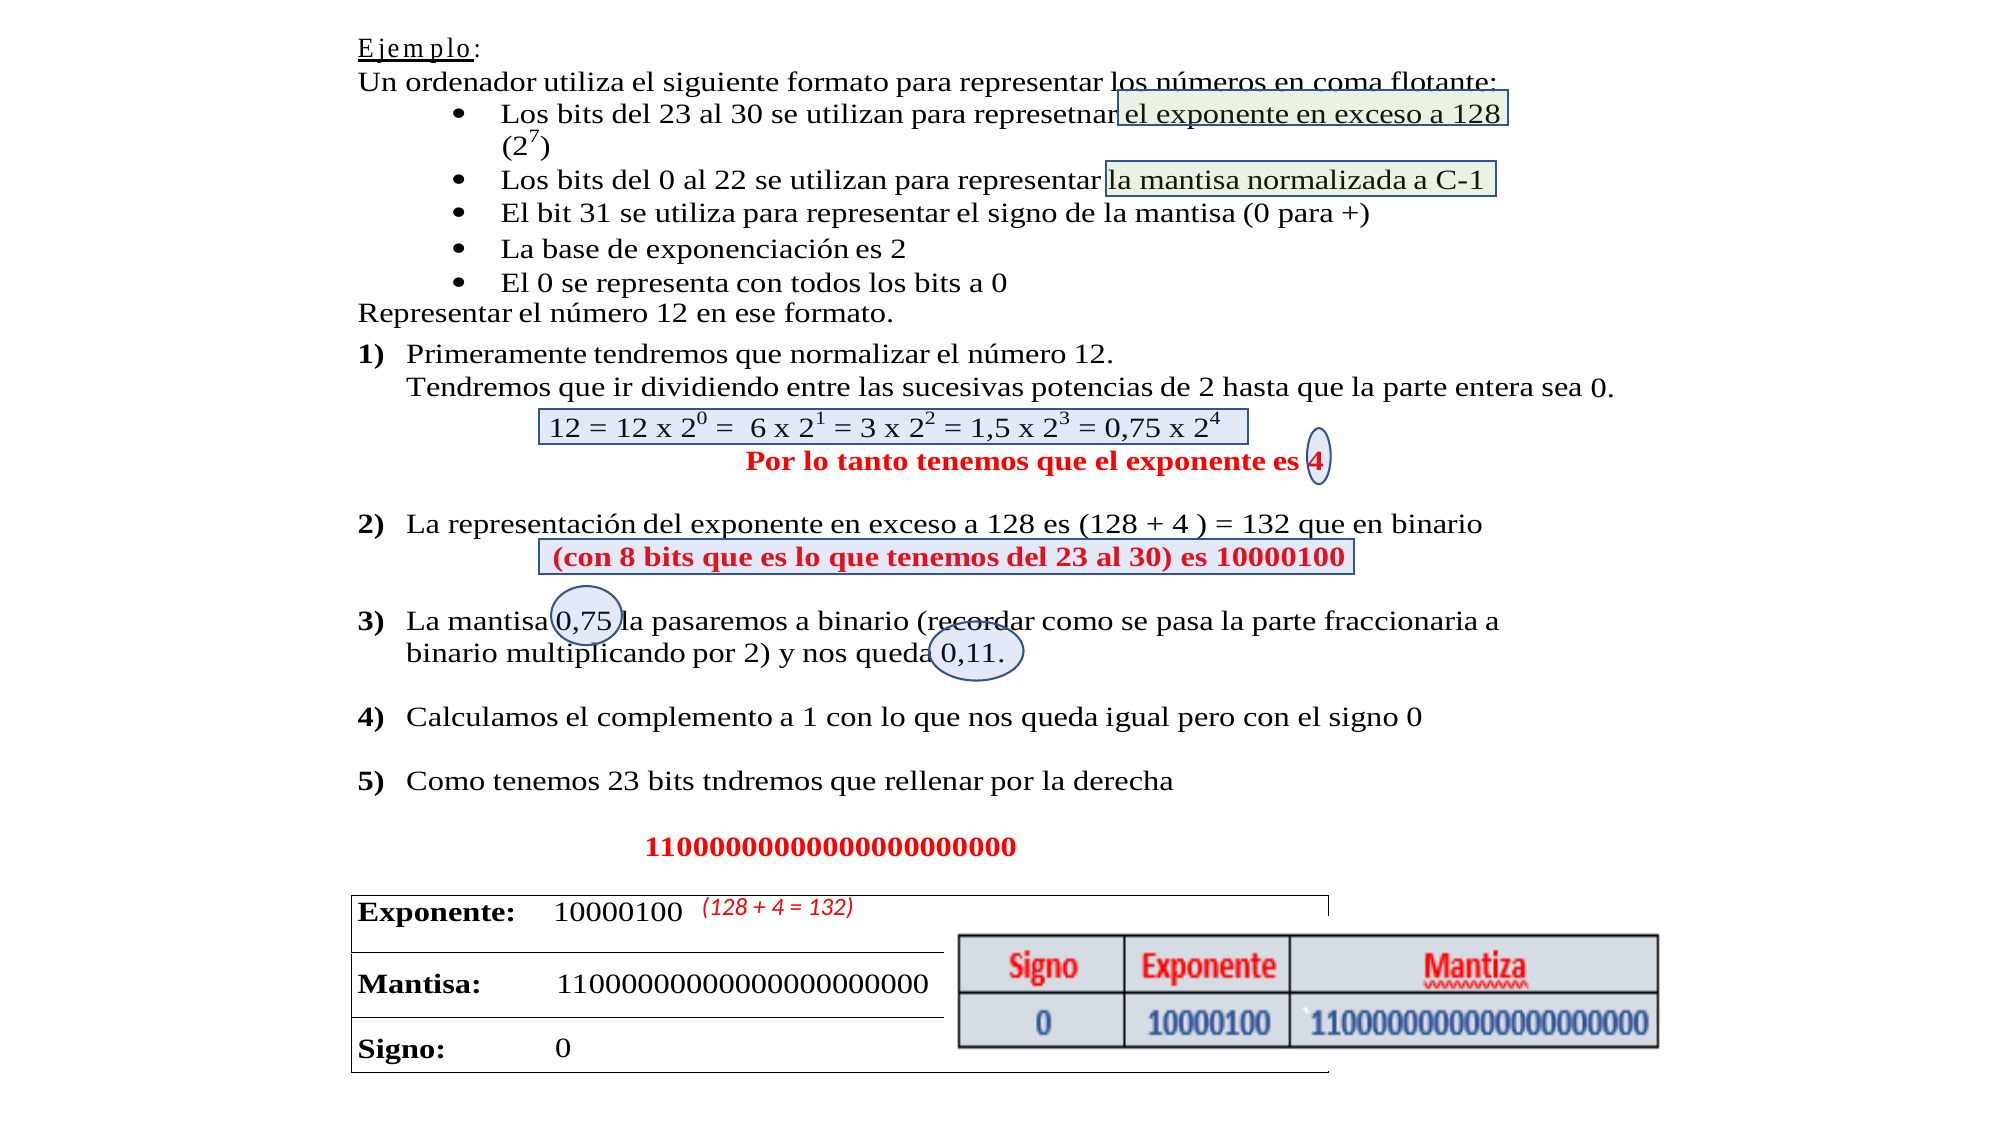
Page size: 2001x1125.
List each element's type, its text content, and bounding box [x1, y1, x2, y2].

text_box [539, 408, 1248, 445]
text_box [539, 538, 1355, 575]
text_box [1307, 428, 1331, 485]
text_box (128 + 4 = 132) [686, 883, 869, 928]
text_box [929, 621, 1024, 681]
text_box [551, 586, 622, 646]
text_box [1118, 89, 1508, 126]
text_box [1106, 160, 1497, 197]
picture [291, 30, 1715, 1125]
